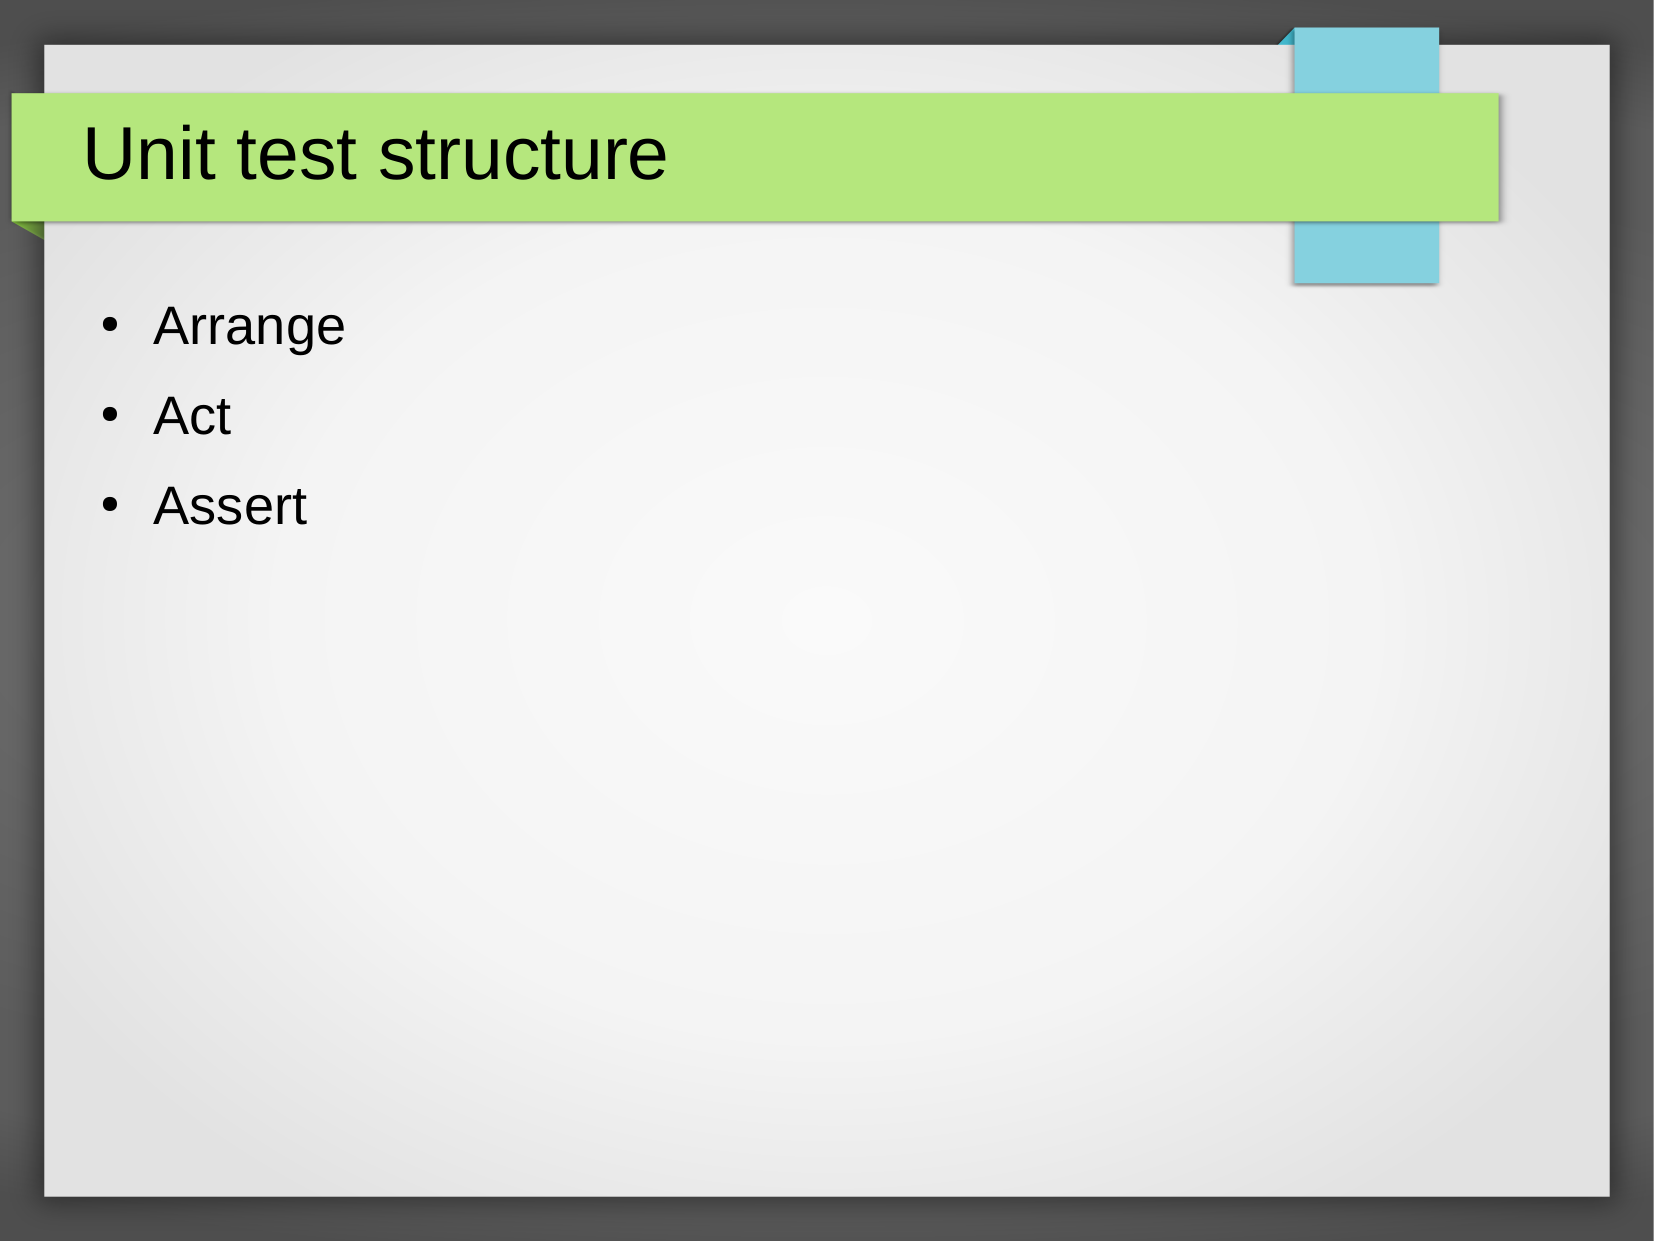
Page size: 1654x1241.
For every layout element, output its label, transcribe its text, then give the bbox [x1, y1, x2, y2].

list Arrange Act Assert [82, 295, 1571, 1015]
title Unit test structure [82, 94, 1264, 213]
picture [0, 0, 1654, 1241]
